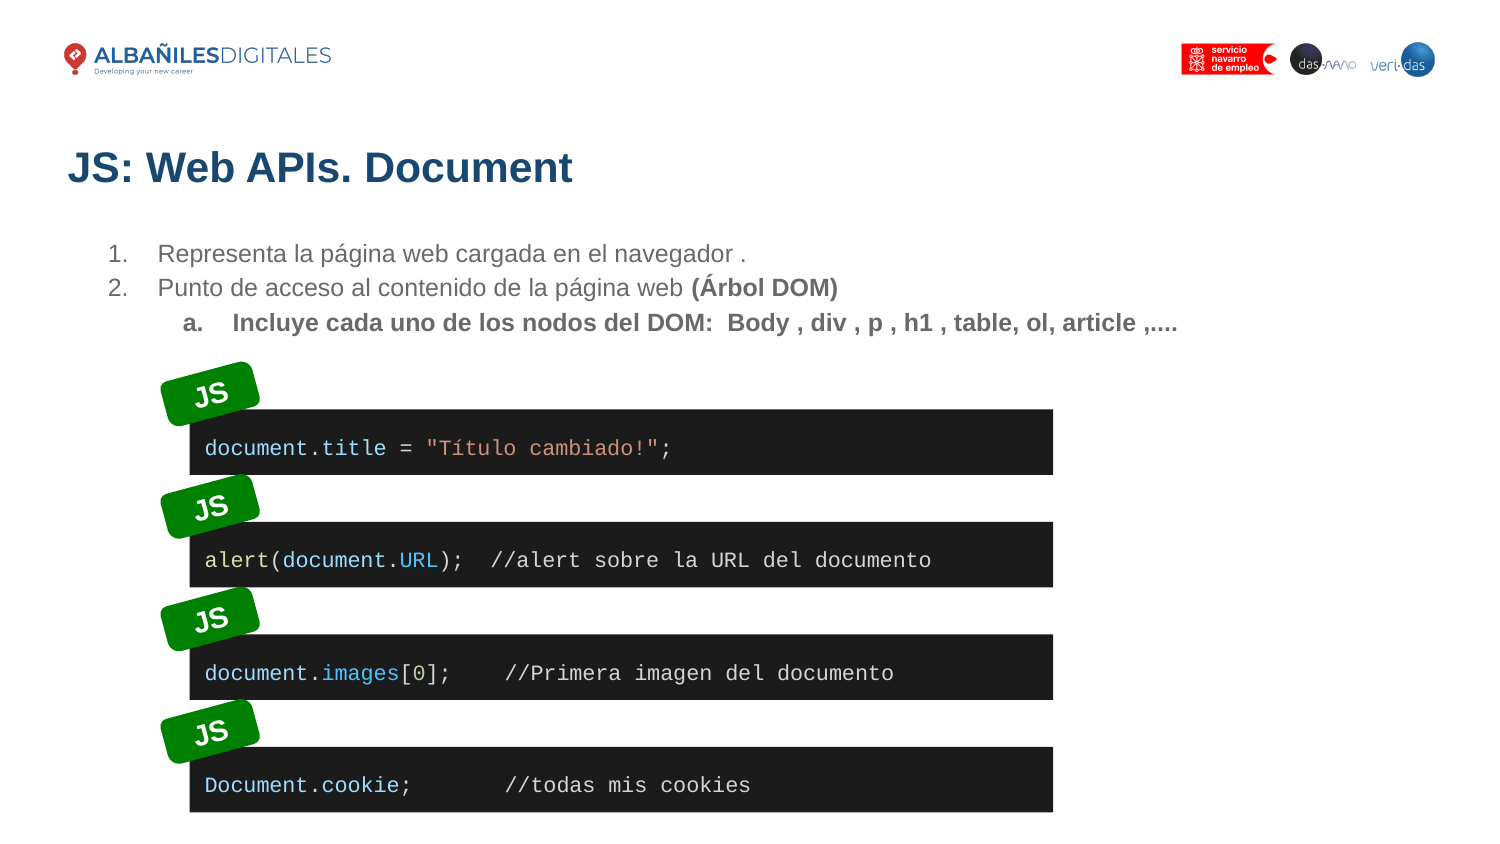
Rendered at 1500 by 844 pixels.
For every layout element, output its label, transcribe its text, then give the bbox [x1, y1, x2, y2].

text_box Representa la página web cargada en el navegador . Punto de acceso al contenido de la página web (Árbol DOM) Incluye cada uno de los nodos del DOM: Body , div , p , h1 , table, ol, article ,.... [67, 217, 1327, 351]
text_box Document.cookie; //todas mis cookies [189, 746, 1054, 813]
picture [1370, 42, 1435, 77]
text_box JS [160, 699, 260, 764]
picture [1290, 43, 1356, 75]
text_box JS [160, 474, 260, 539]
text_box document.images[0]; //Primera imagen del documento [189, 634, 1054, 700]
text_box JS [160, 586, 260, 652]
text_box JS: Web APIs. Document [67, 129, 1169, 191]
text_box document.title = "Título cambiado!"; [189, 409, 1054, 475]
text_box JS [160, 361, 260, 427]
text_box alert(document.URL); //alert sobre la URL del documento [189, 521, 1054, 588]
picture [1181, 43, 1277, 75]
picture [64, 43, 332, 75]
